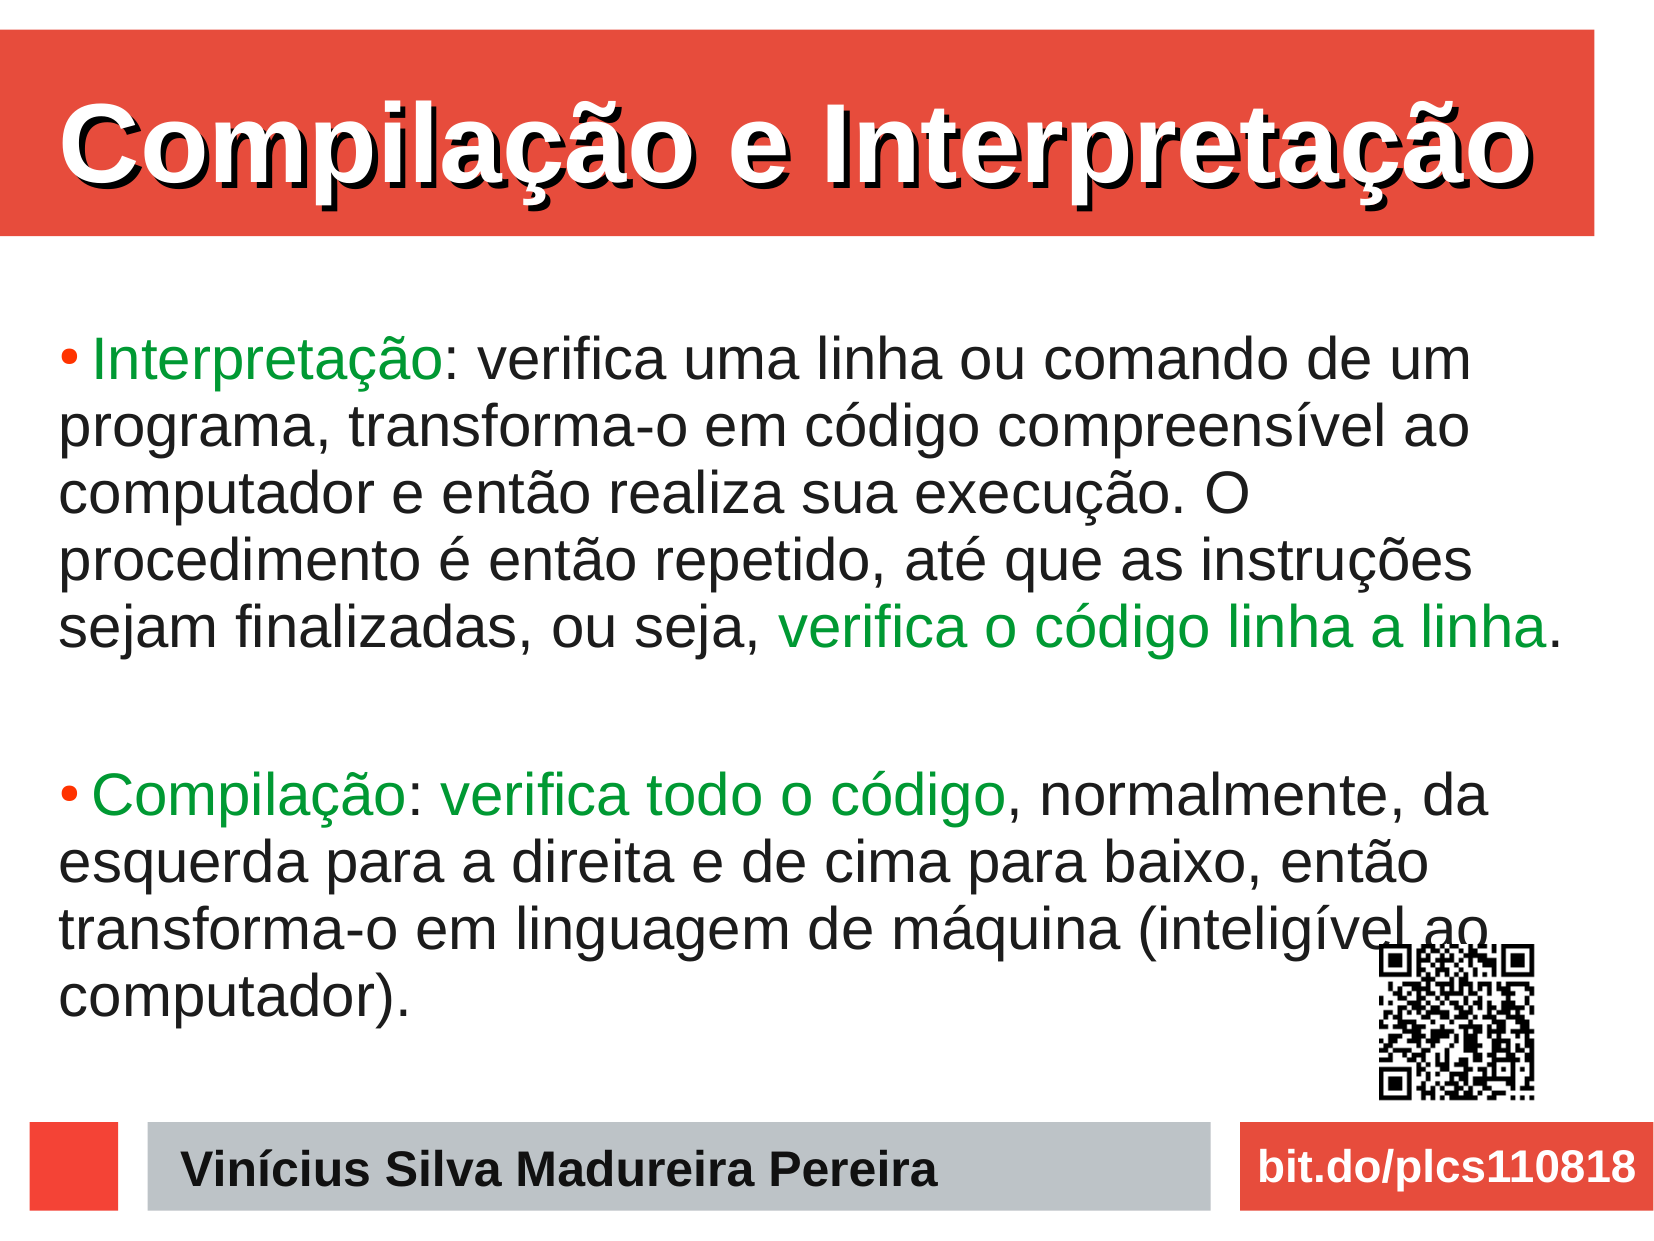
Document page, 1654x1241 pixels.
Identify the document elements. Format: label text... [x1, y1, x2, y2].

list Interpretação: verifica uma linha ou comando de um programa, transforma-o em código compreensível ao computador e então realiza sua execução. O procedimento é então repetido, até que as instruções sejam finalizadas, ou seja, verifica o código linha a linha. Compilação: verifica todo o código, normalmente, da esquerda para a direita e de cima para baixo, então transforma-o em linguagem de máquina (inteligível ao computador). [59, 324, 1565, 1093]
text_box Vinícius Silva Madureira Pereira [165, 1133, 1170, 1205]
title Compilação e Interpretação [59, 59, 1595, 207]
picture [1379, 944, 1536, 1102]
text_box bit.do/plcs110818 [1228, 1133, 1654, 1205]
